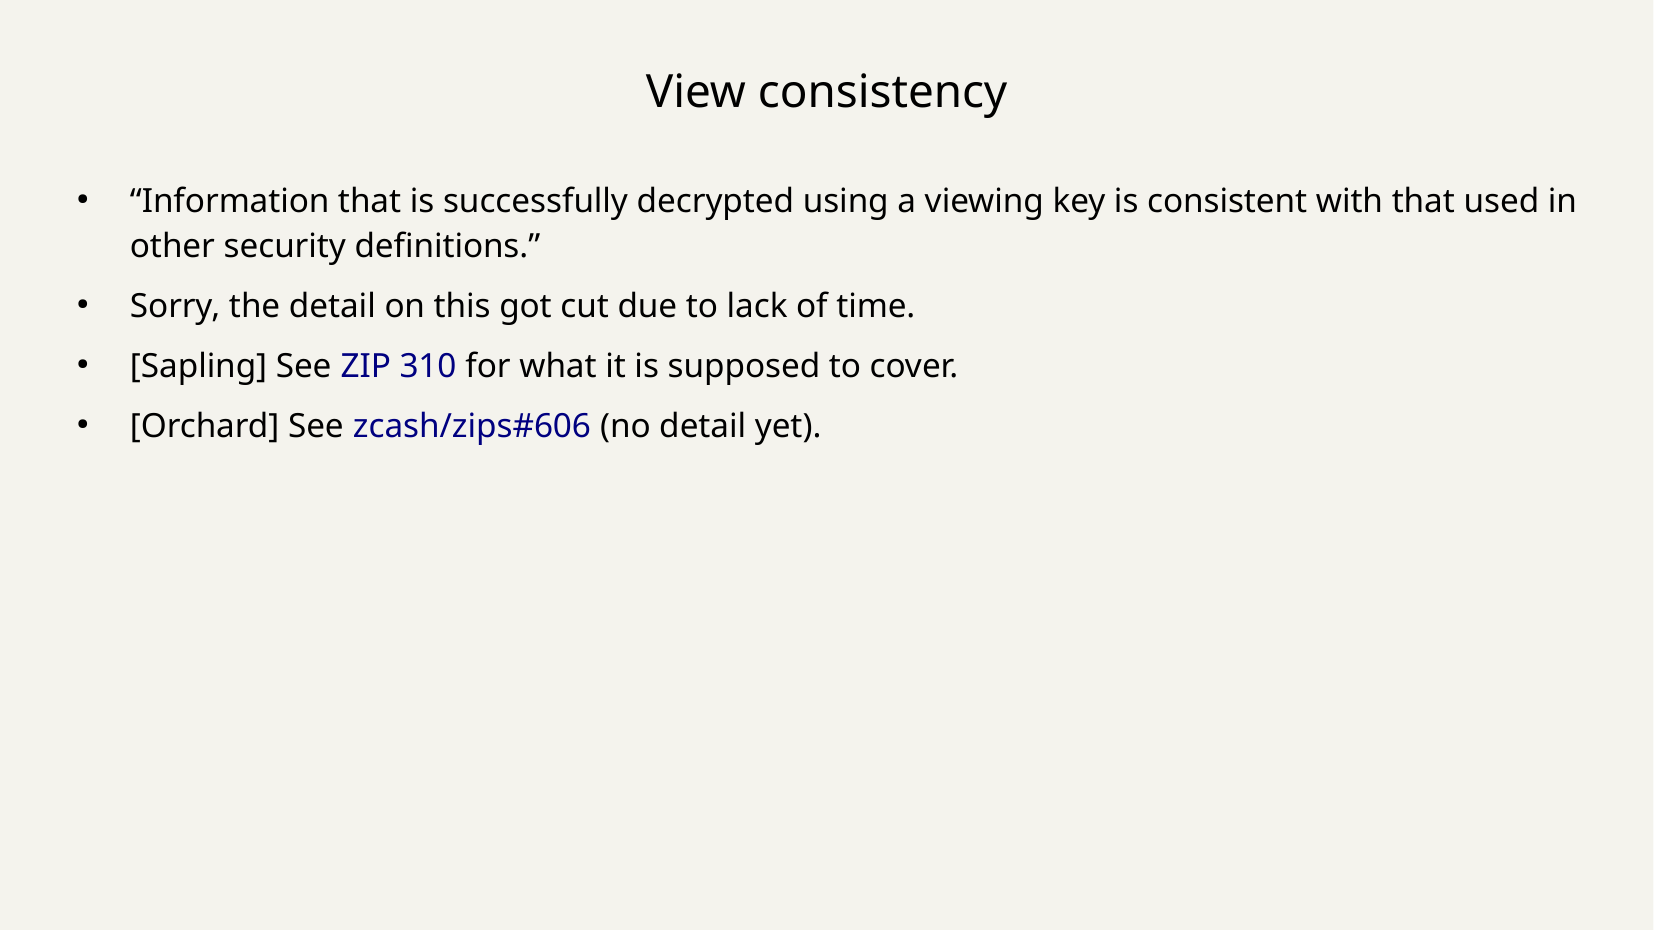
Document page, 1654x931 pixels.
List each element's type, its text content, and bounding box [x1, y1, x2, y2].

title View consistency [82, 58, 1571, 121]
list “Information that is successfully decrypted using a viewing key is consistent with that used in other security definitions.” Sorry, the detail on this got cut due to lack of time. [Sapling] See ZIP 310 for what it is supposed to cover. [Orchard] See zcash/zips#606 (no detail yet). [59, 177, 1583, 875]
